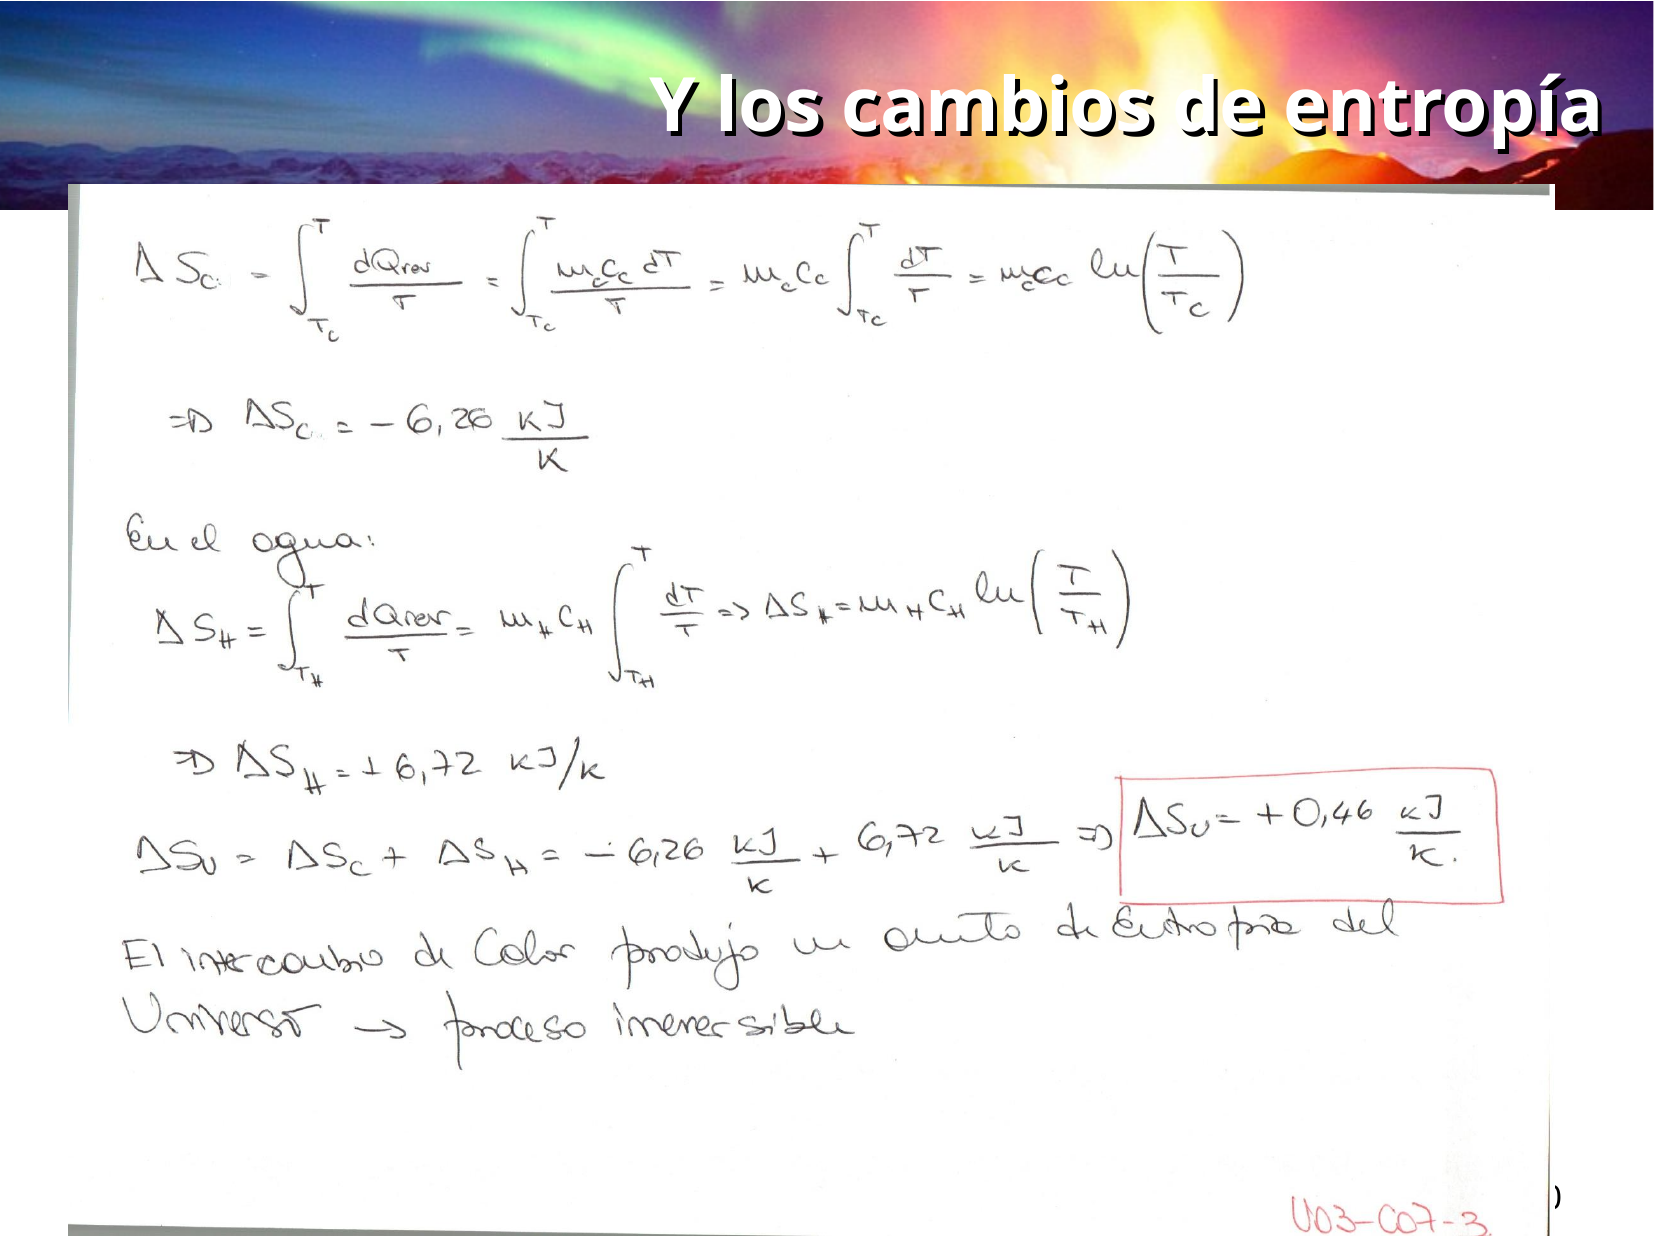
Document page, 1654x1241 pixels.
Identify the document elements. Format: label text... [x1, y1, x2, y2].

picture [0, 1, 1654, 1237]
title Y los cambios de entropía [45, 15, 1606, 191]
